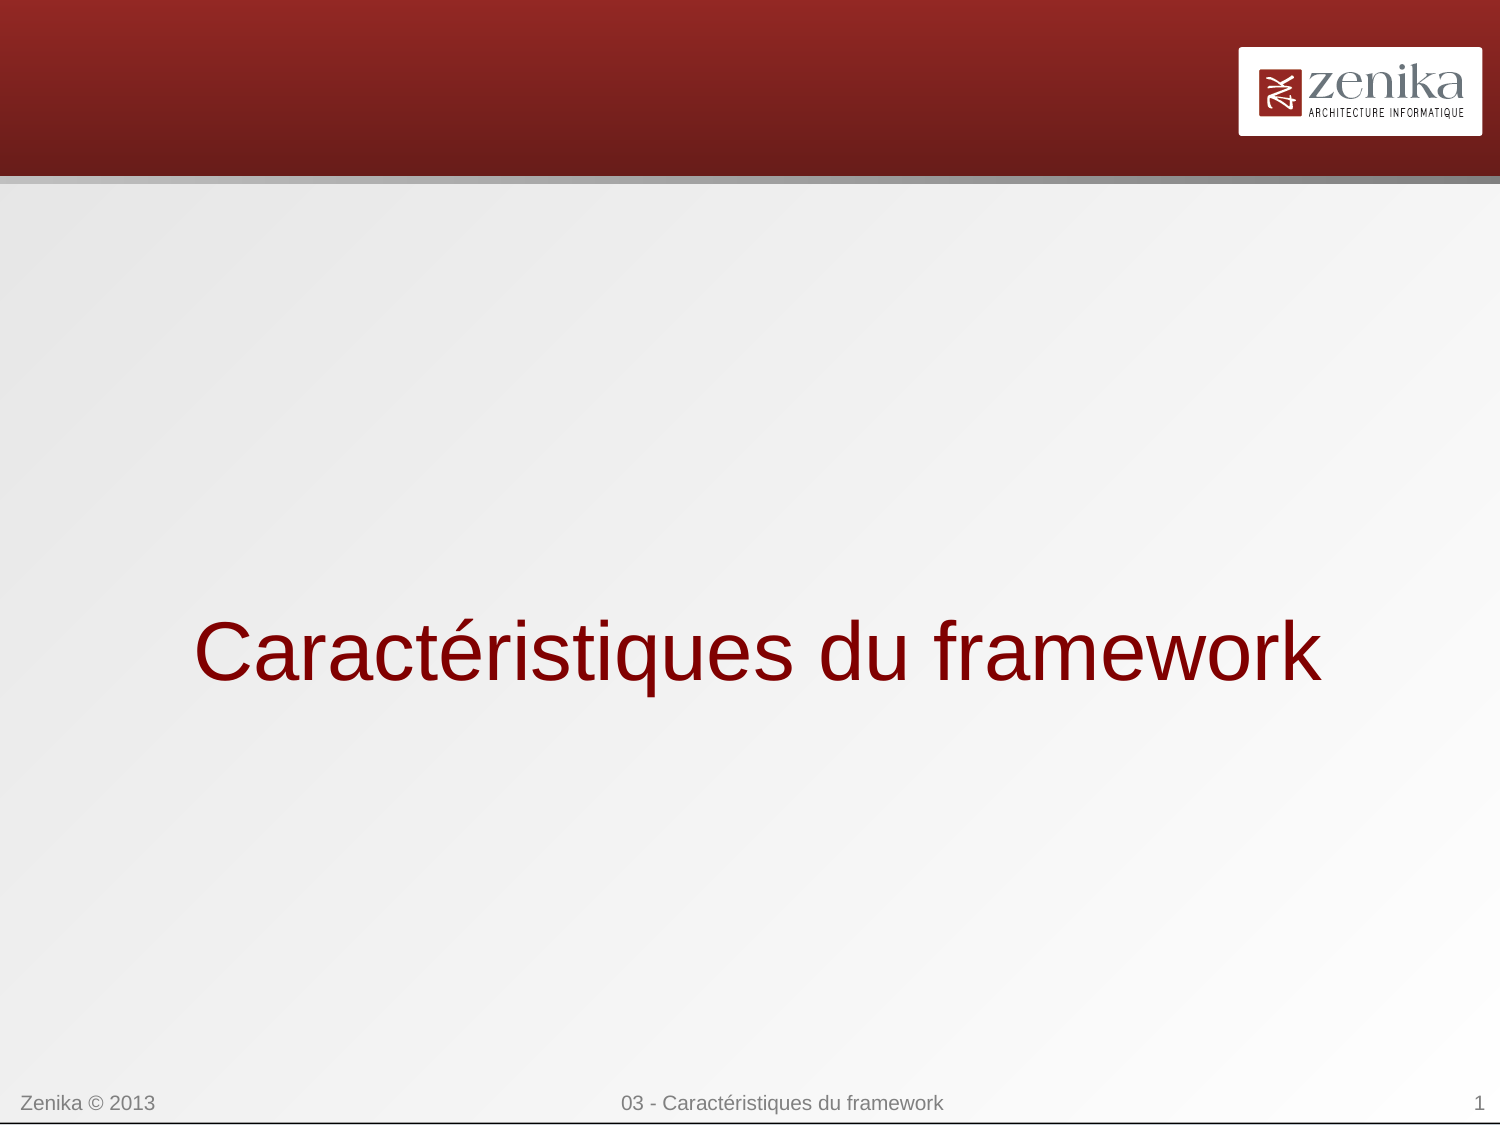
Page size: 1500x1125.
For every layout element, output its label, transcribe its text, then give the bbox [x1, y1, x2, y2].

subtitle Caractéristiques du framework [50, 249, 1435, 1079]
picture [1257, 58, 1464, 125]
